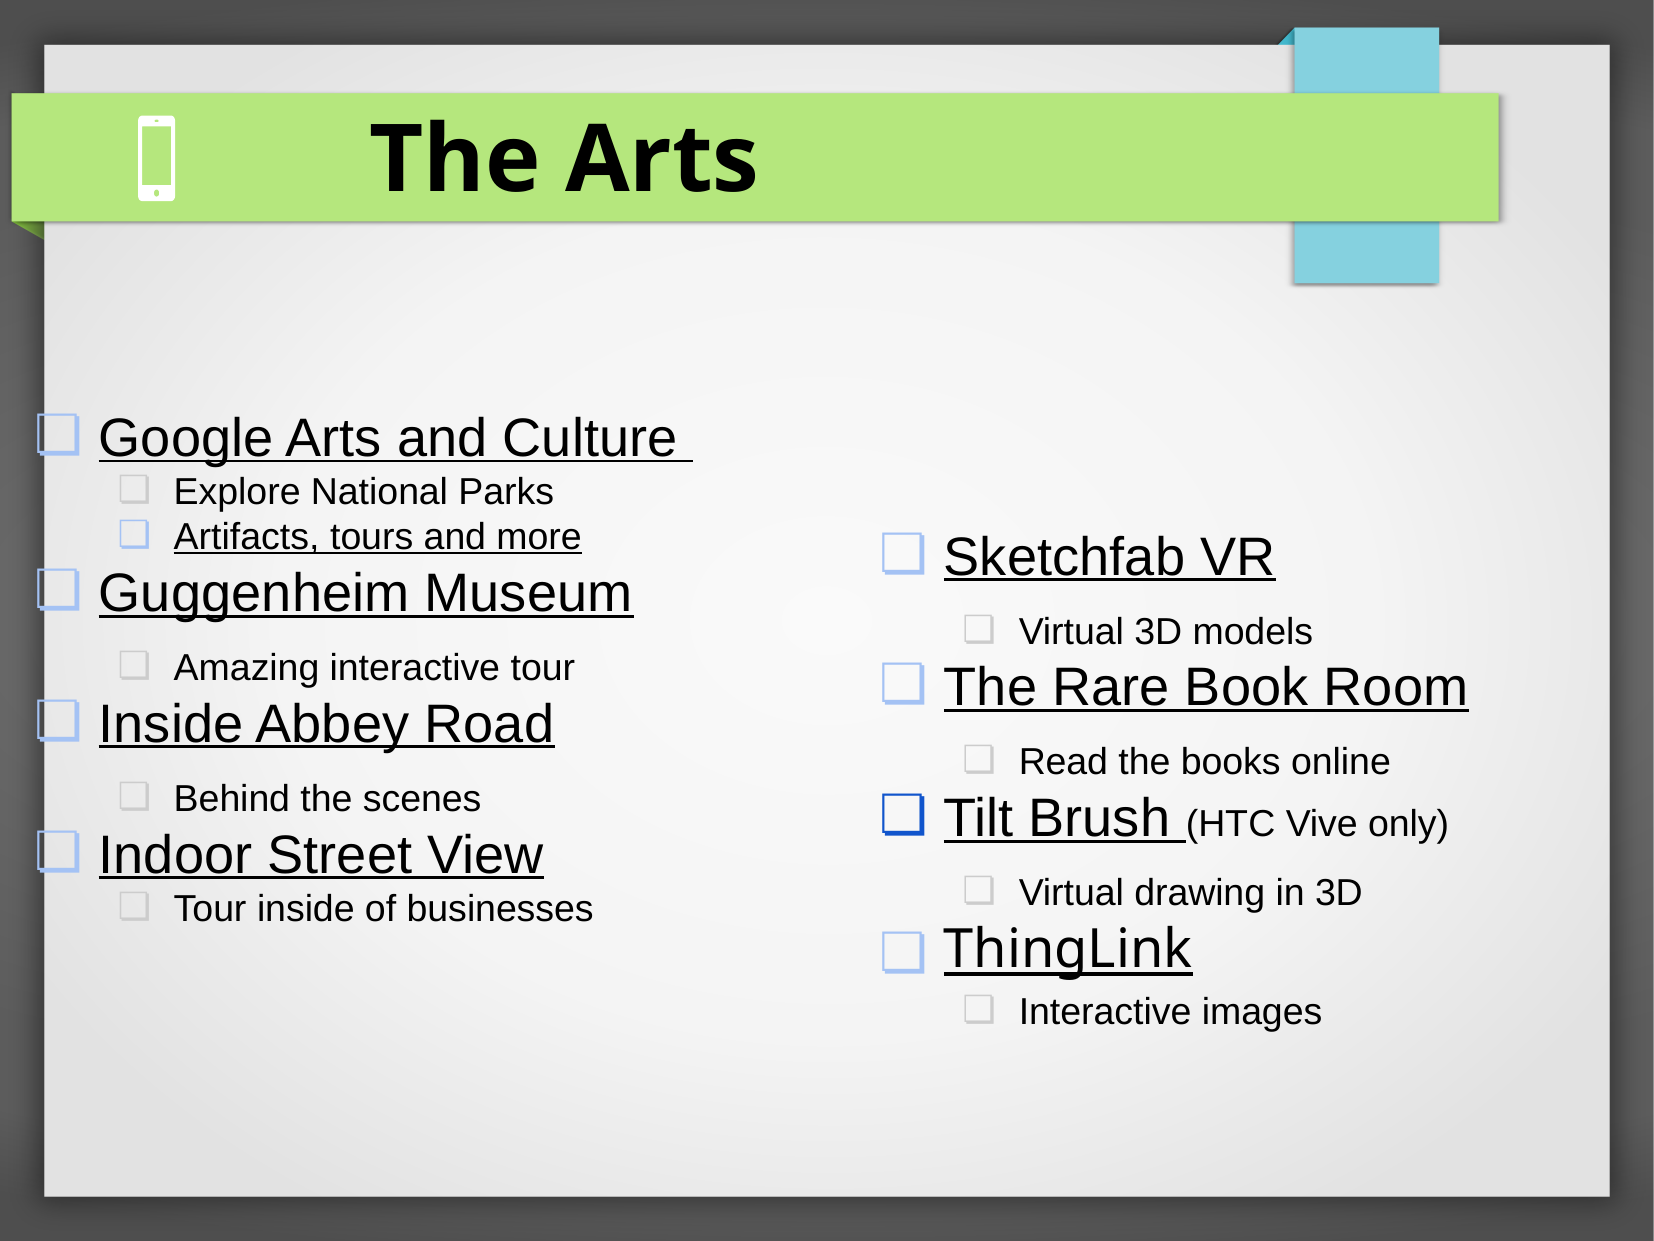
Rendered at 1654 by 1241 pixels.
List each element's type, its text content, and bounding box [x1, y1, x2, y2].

text_box The Arts [354, 82, 844, 286]
picture [0, 0, 1654, 1241]
text_box Sketchfab VR Virtual 3D models The Rare Book Room Read the books online Tilt Brush (HTC Vive only) Virtual drawing in 3D ThingLink Interactive images [853, 349, 1607, 1170]
text_box [138, 115, 176, 202]
text_box Google Arts and Culture Explore National Parks Artifacts, tours and more Guggenheim Museum Amazing interactive tour Inside Abbey Road Behind the scenes Indoor Street View Tour inside of businesses [8, 387, 976, 1193]
